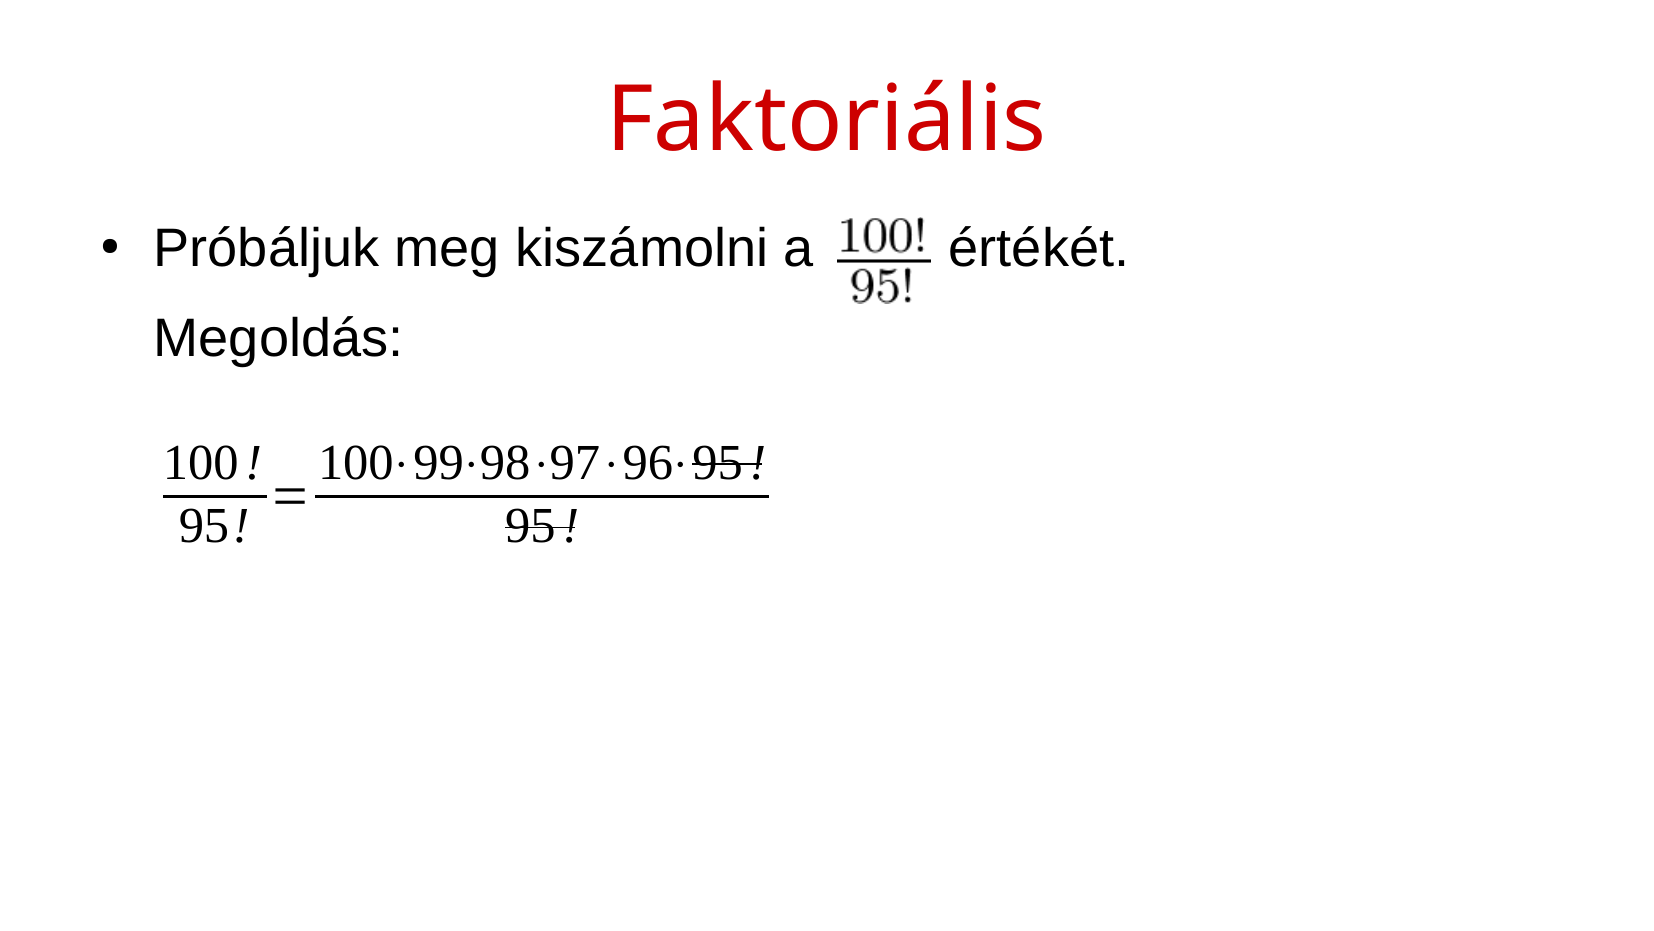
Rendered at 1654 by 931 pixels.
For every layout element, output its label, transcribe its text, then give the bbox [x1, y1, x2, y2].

list Próbáljuk meg kiszámolni a értékét. Megoldás: [82, 217, 1571, 758]
chart [146, 435, 783, 555]
picture [837, 217, 931, 304]
title Faktoriális [82, 37, 1571, 193]
